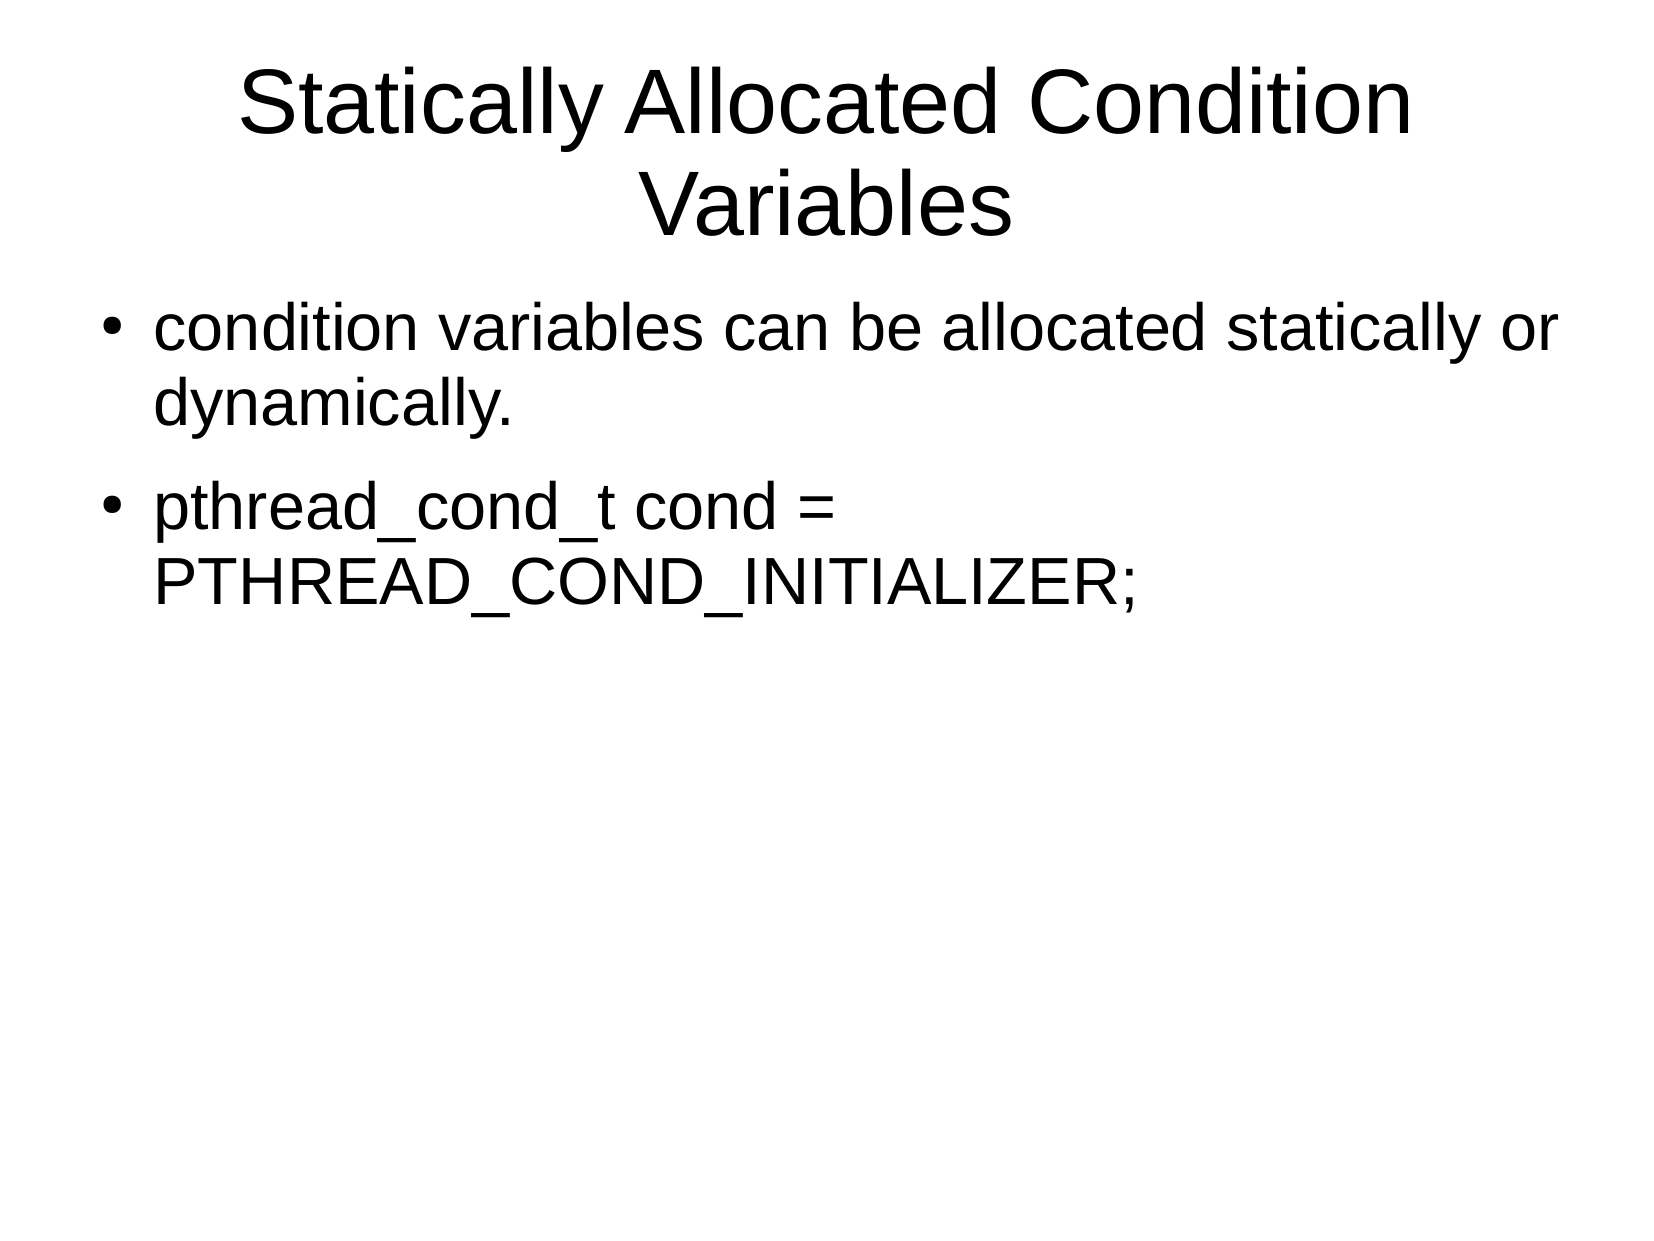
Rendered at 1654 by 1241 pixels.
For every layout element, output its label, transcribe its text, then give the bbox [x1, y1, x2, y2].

list condition variables can be allocated statically or dynamically. pthread_cond_t cond = PTHREAD_COND_INITIALIZER; [82, 290, 1571, 1010]
title Statically Allocated Condition Variables [82, 49, 1571, 257]
